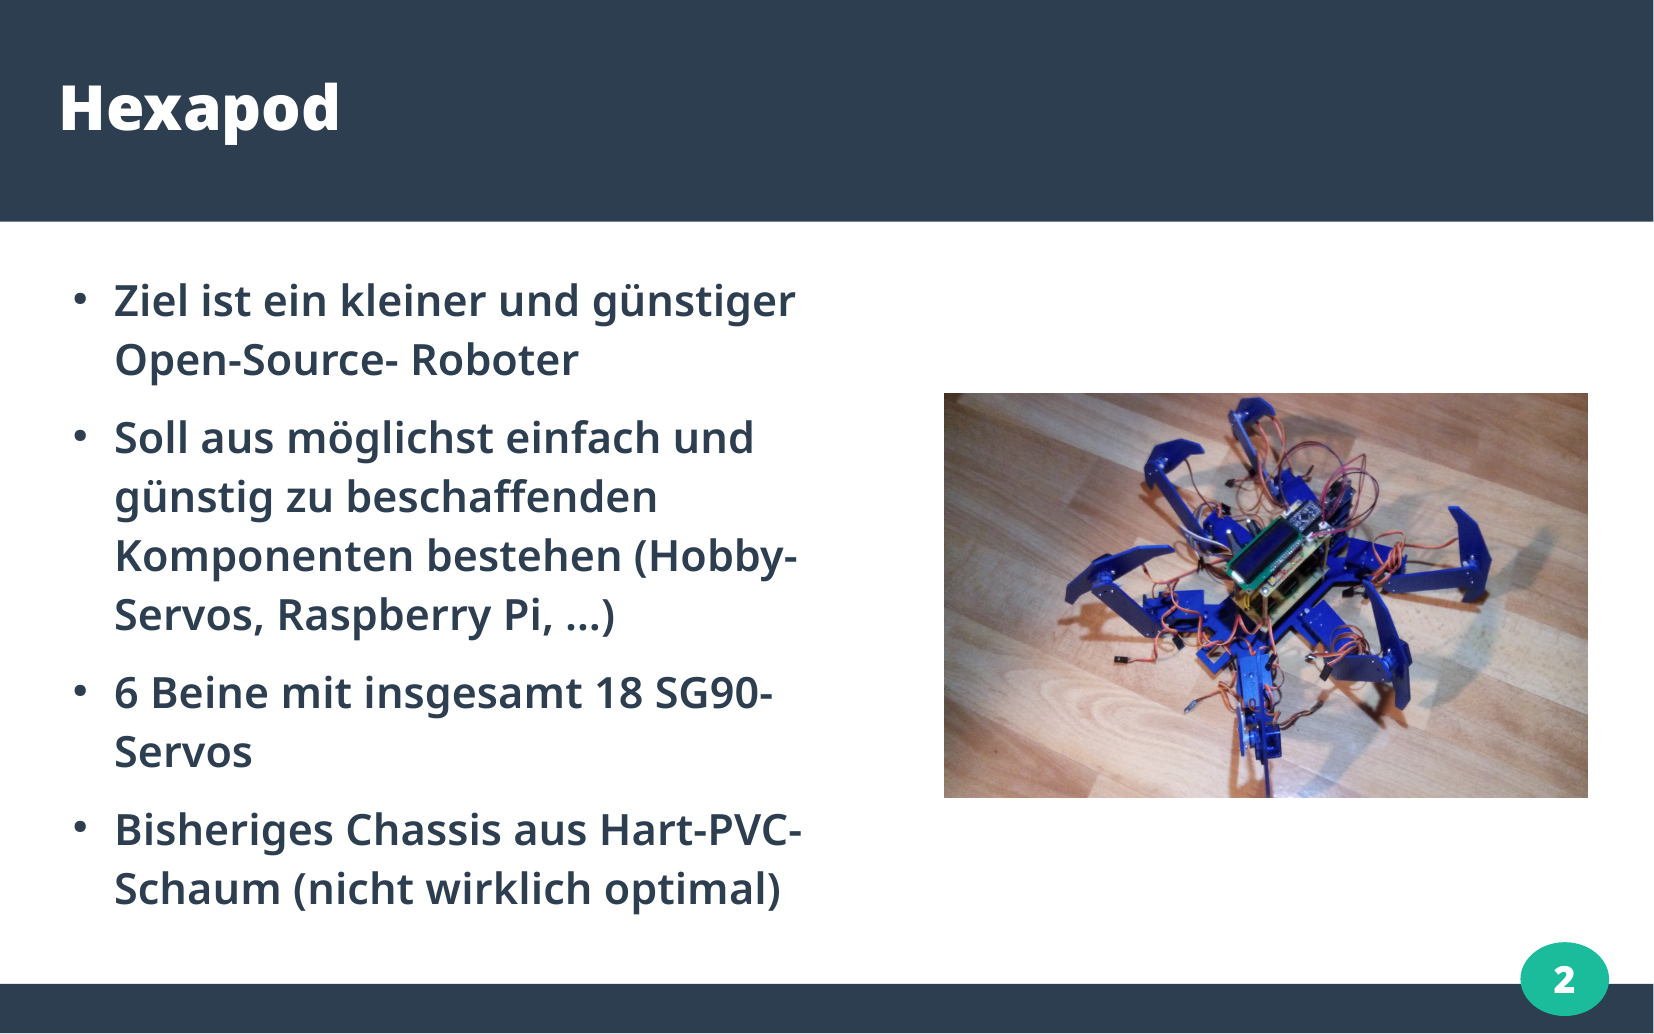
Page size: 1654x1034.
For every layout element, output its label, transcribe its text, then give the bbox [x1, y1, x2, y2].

picture [944, 393, 1588, 798]
title Hexapod [58, 40, 1595, 172]
list Ziel ist ein kleiner und günstiger Open-Source- Roboter Soll aus möglichst einfach und günstig zu beschaffenden Komponenten bestehen (Hobby-Servos, Raspberry Pi, …) 6 Beine mit insgesamt 18 SG90-Servos Bisheriges Chassis aus Hart-PVC-Schaum (nicht wirklich optimal) [58, 270, 809, 960]
